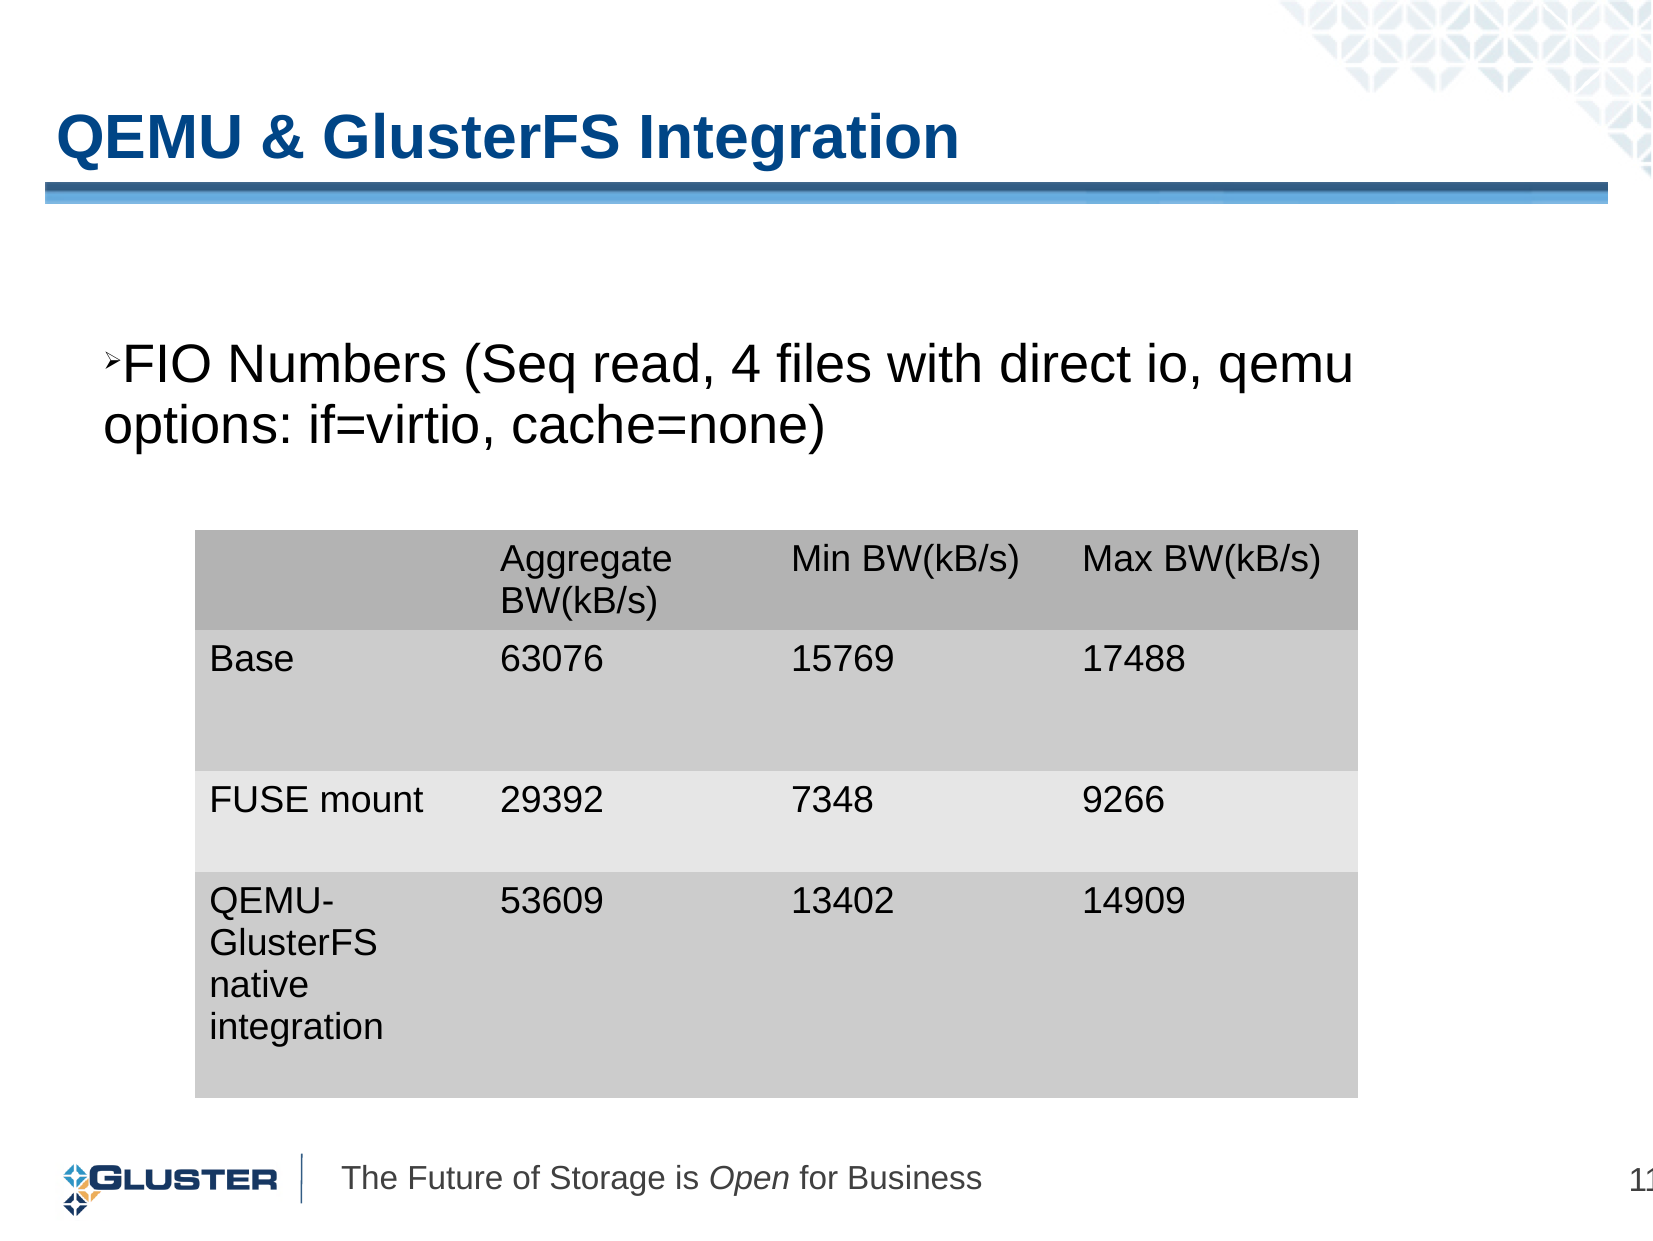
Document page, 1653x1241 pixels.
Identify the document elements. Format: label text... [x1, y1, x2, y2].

table_cell 63076 [485, 630, 776, 771]
table_cell QEMU-GlusterFS native integration [195, 872, 485, 1098]
table_cell Base [195, 630, 485, 771]
picture [45, 0, 1652, 204]
table_header [195, 530, 485, 630]
table_cell FUSE mount [195, 771, 485, 872]
table_header Min BW(kB/s) [776, 530, 1067, 630]
table_cell 9266 [1067, 771, 1358, 872]
table_header Max BW(kB/s) [1067, 530, 1358, 630]
table_cell 53609 [485, 872, 776, 1098]
table_cell 15769 [776, 630, 1067, 771]
table_cell 17488 [1067, 630, 1358, 771]
table_cell 29392 [485, 771, 776, 872]
table_cell 7348 [776, 771, 1067, 872]
table_cell 13402 [776, 872, 1067, 1098]
picture [38, 1145, 292, 1237]
table_cell 14909 [1067, 872, 1358, 1098]
table_header Aggregate BW(kB/s) [485, 530, 776, 630]
text_box FIO Numbers (Seq read, 4 files with direct io, qemu options: if=virtio, cache=none) [88, 265, 1418, 807]
text_box QEMU & GlusterFS Integration [41, 94, 1400, 180]
